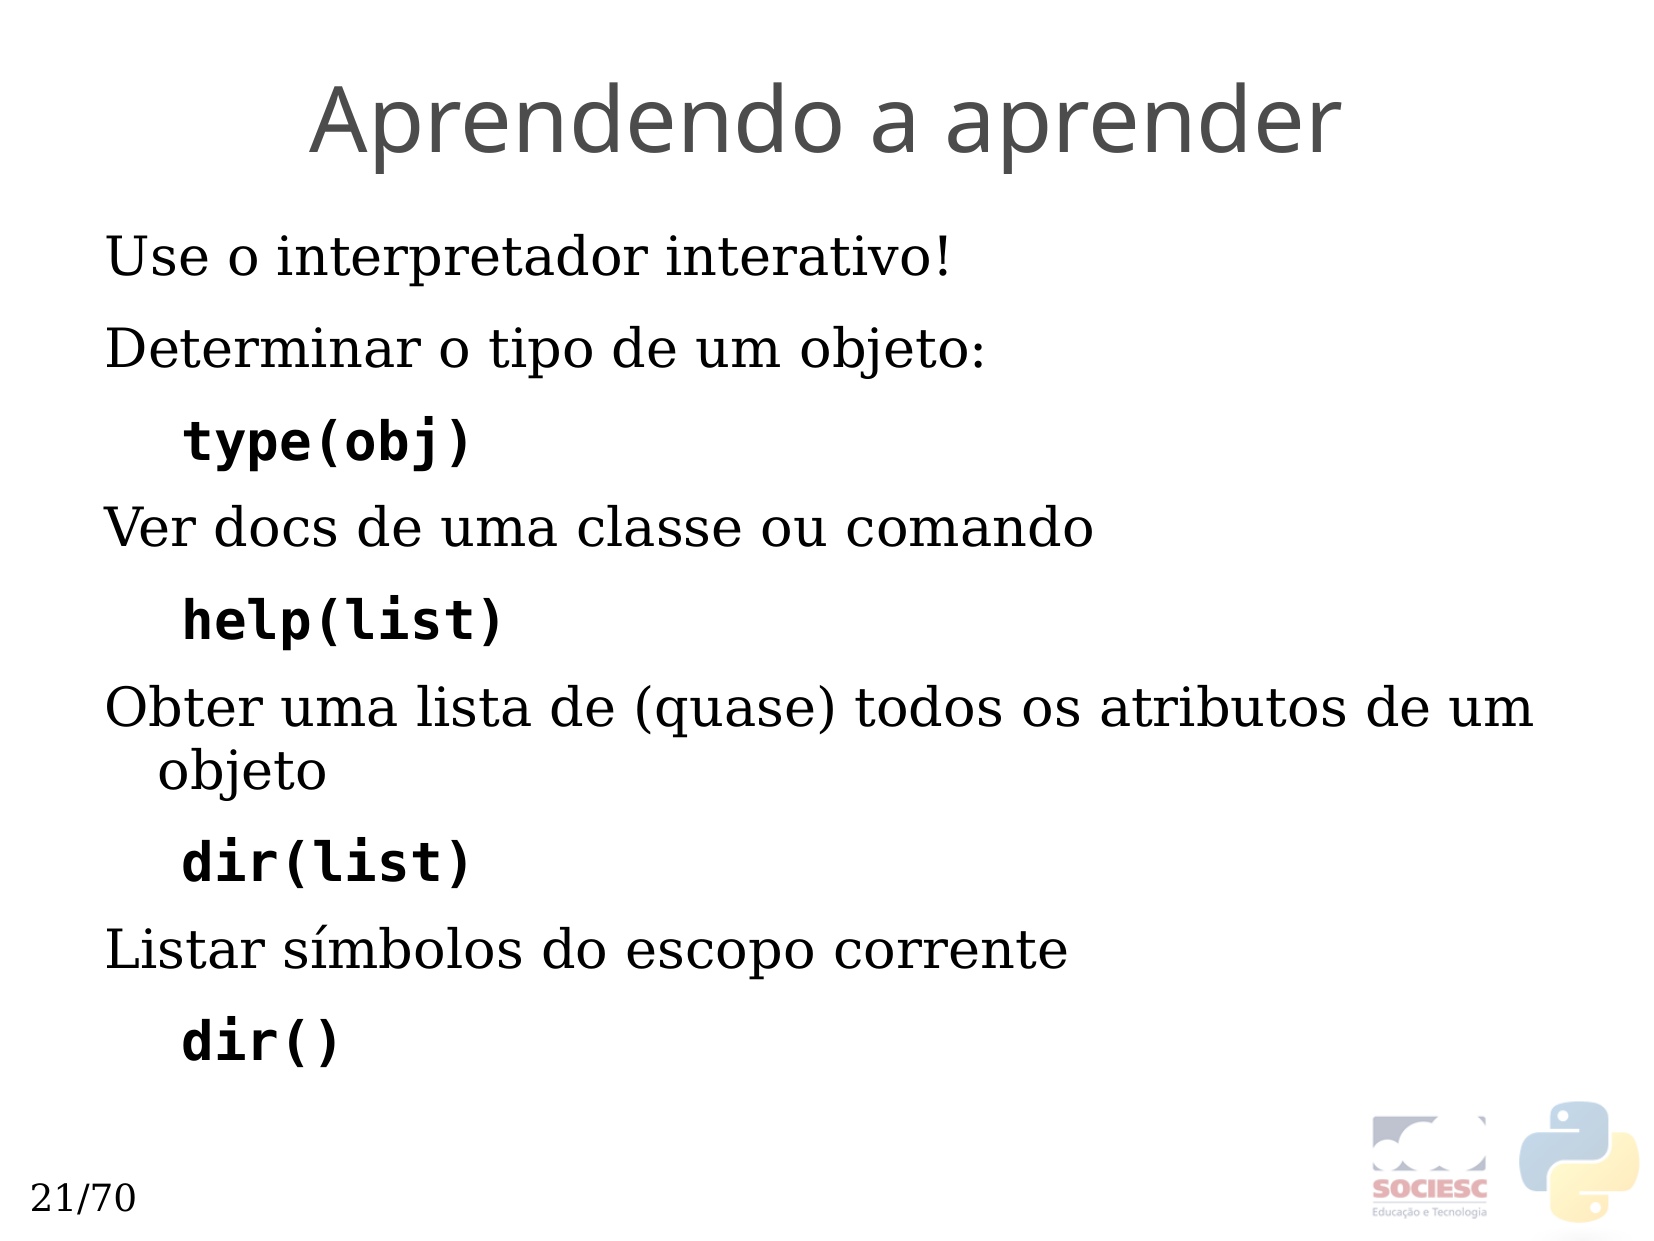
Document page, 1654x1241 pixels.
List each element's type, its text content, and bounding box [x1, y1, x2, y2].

title Aprendendo a aprender [82, 13, 1571, 222]
list Use o interpretador interativo! Determinar o tipo de um objeto: type(obj) Ver docs de uma classe ou comando help(list) Obter uma lista de (quase) todos os atributos de um objeto dir(list) Listar símbolos do escopo corrente dir() [86, 225, 1576, 1088]
picture [1340, 1084, 1654, 1241]
